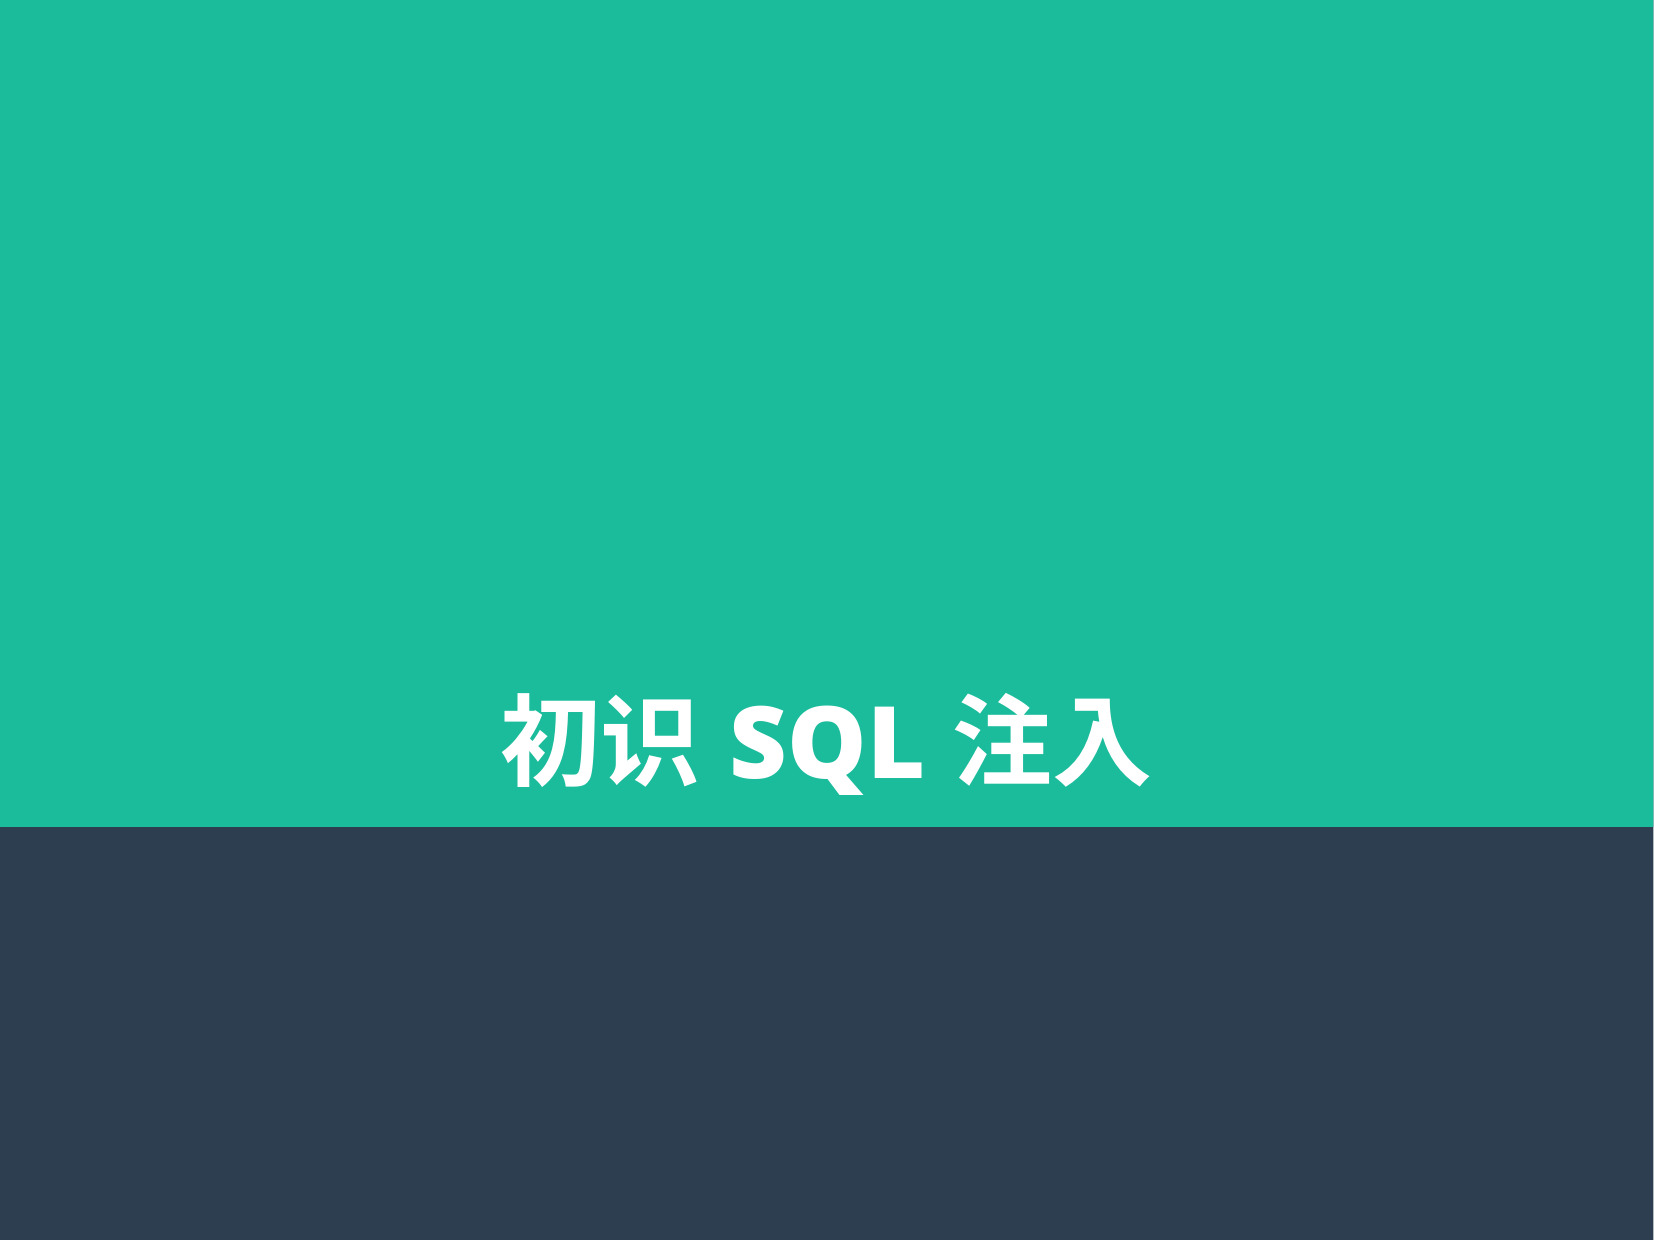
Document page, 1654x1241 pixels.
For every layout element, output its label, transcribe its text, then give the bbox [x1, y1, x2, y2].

title 初识SQL注入 [59, 620, 1595, 778]
